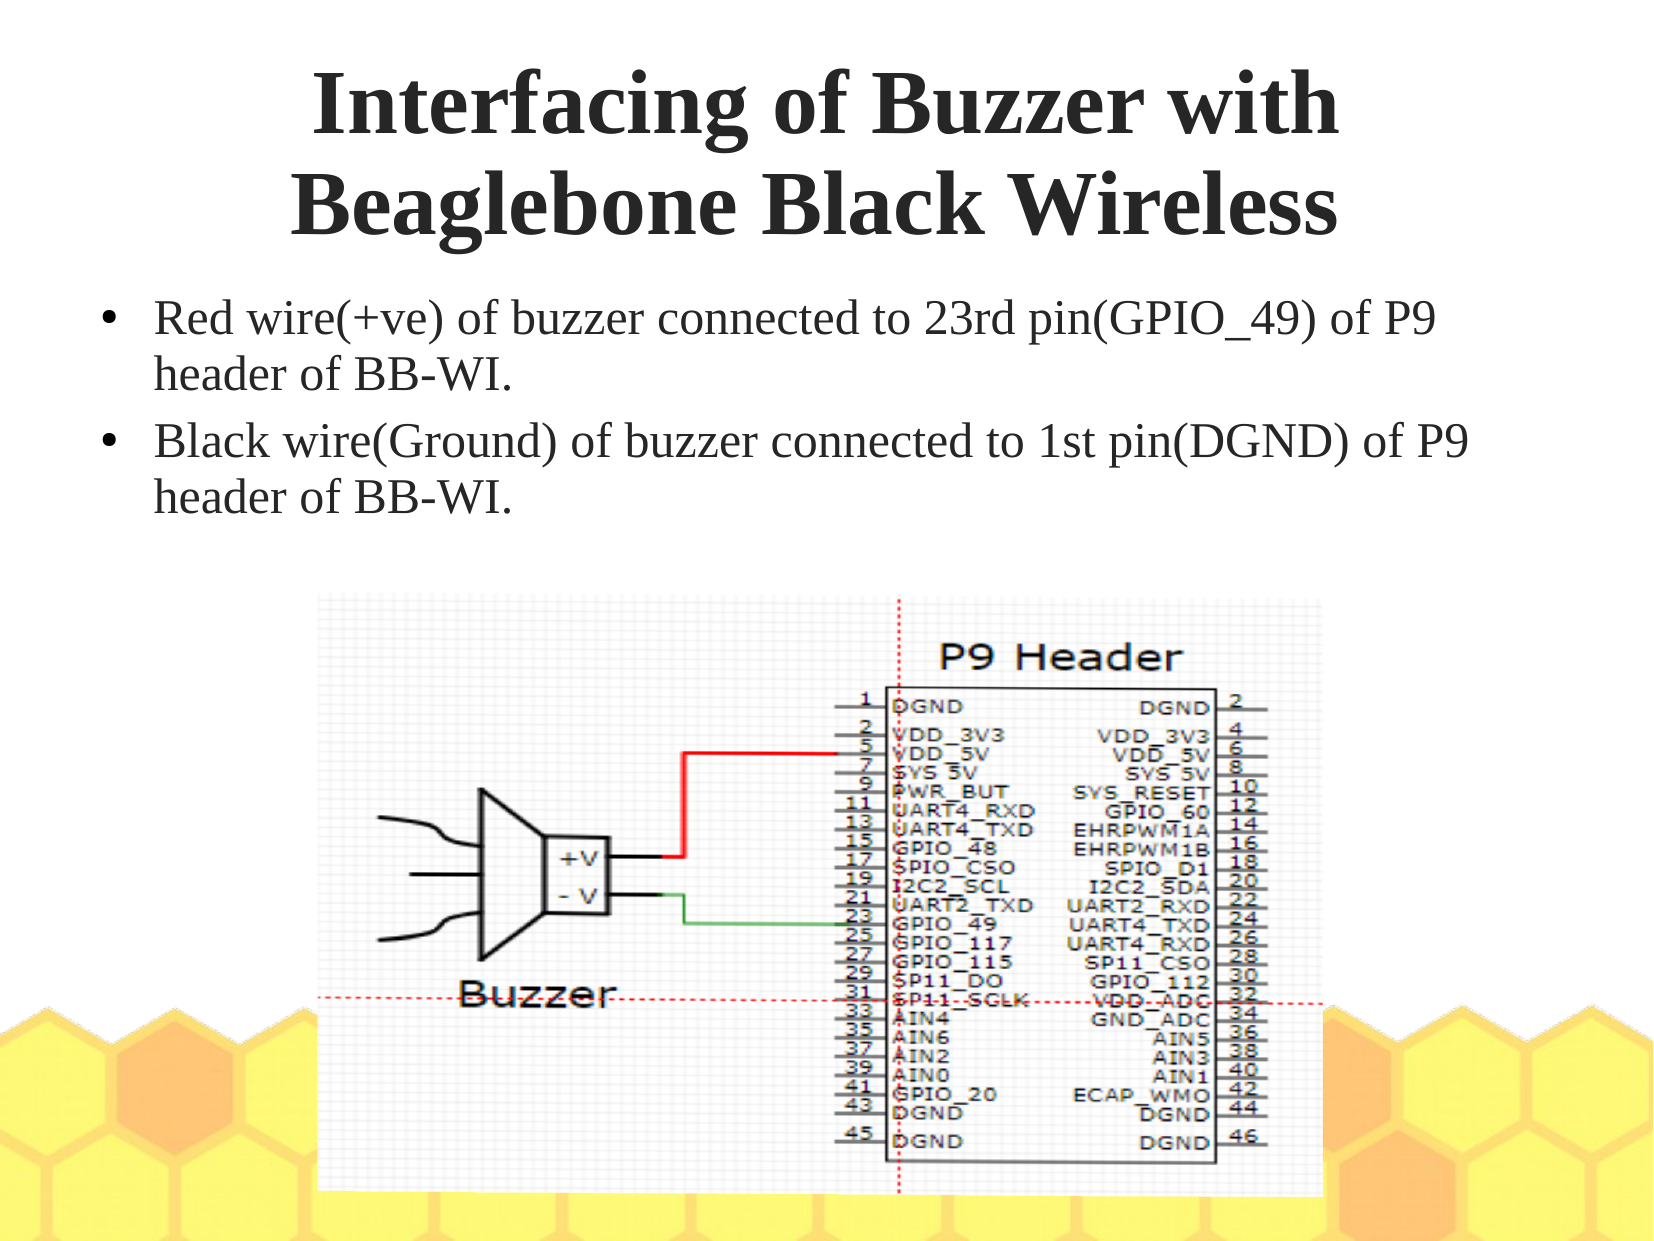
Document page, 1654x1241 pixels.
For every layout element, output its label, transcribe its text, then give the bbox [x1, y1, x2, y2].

title Interfacing of Buzzer with Beaglebone Black Wireless [82, 49, 1571, 257]
picture [0, 591, 1654, 1241]
list Red wire(+ve) of buzzer connected to 23rd pin(GPIO_49) of P9 header of BB-WI. Black wire(Ground) of buzzer connected to 1st pin(DGND) of P9 header of BB-WI. [82, 290, 1571, 1010]
